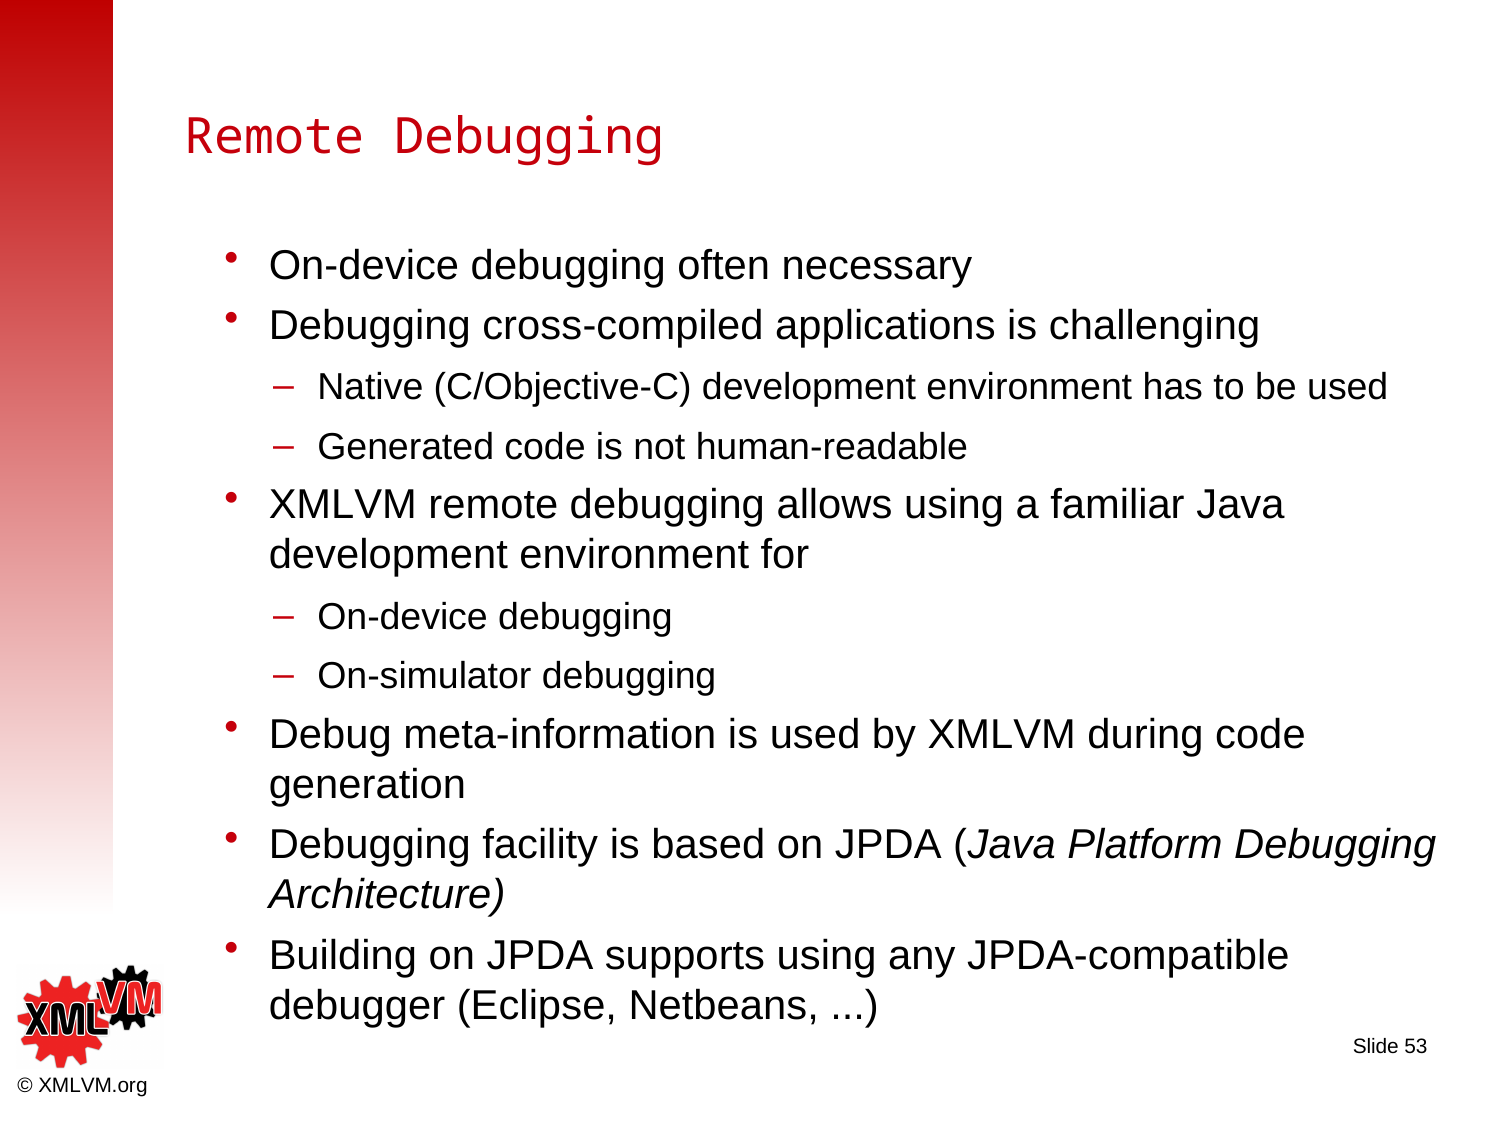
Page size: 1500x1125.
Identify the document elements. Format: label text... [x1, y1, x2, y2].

title Remote Debugging [170, 67, 1447, 207]
list On-device debugging often necessary Debugging cross-compiled applications is challenging Native (C/Objective-C) development environment has to be used Generated code is not human-readable XMLVM remote debugging allows using a familiar Java development environment for On-device debugging On-simulator debugging Debug meta-information is used by XMLVM during code generation Debugging facility is based on JPDA (Java Platform Debugging Architecture) Building on JPDA supports using any JPDA-compatible debugger (Eclipse, Netbeans, ...) [224, 237, 1447, 1028]
picture [16, 964, 164, 1069]
